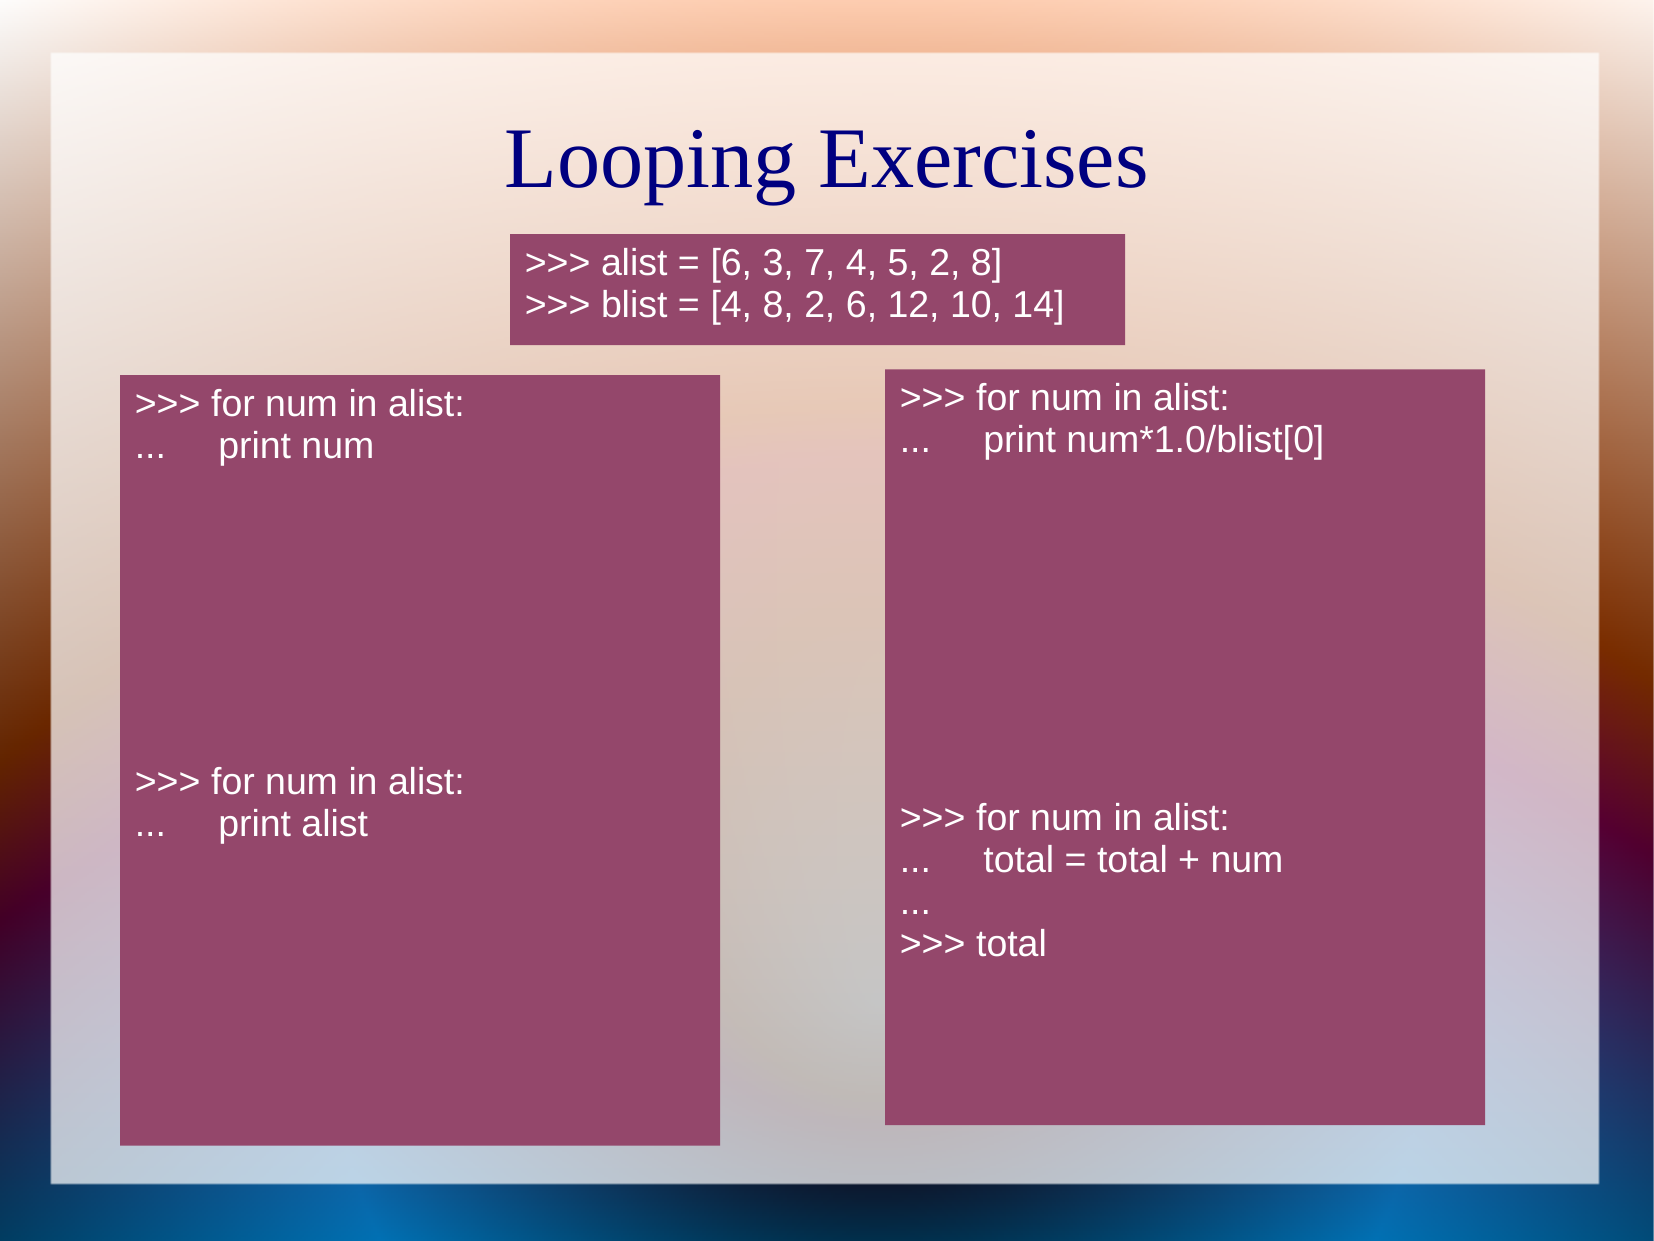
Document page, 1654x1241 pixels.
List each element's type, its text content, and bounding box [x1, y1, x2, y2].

text_box >>> for num in alist: ... print num*1.0/blist[0] >>> for num in alist: ... total = total + num ... >>> total [885, 369, 1486, 1126]
title Looping Exercises [82, 55, 1571, 263]
text_box >>> alist = [6, 3, 7, 4, 5, 2, 8] >>> blist = [4, 8, 2, 6, 12, 10, 14] [510, 234, 1126, 346]
text_box >>> for num in alist: ... print num >>> for num in alist: ... print alist [120, 375, 721, 1146]
picture [0, 0, 1654, 1241]
